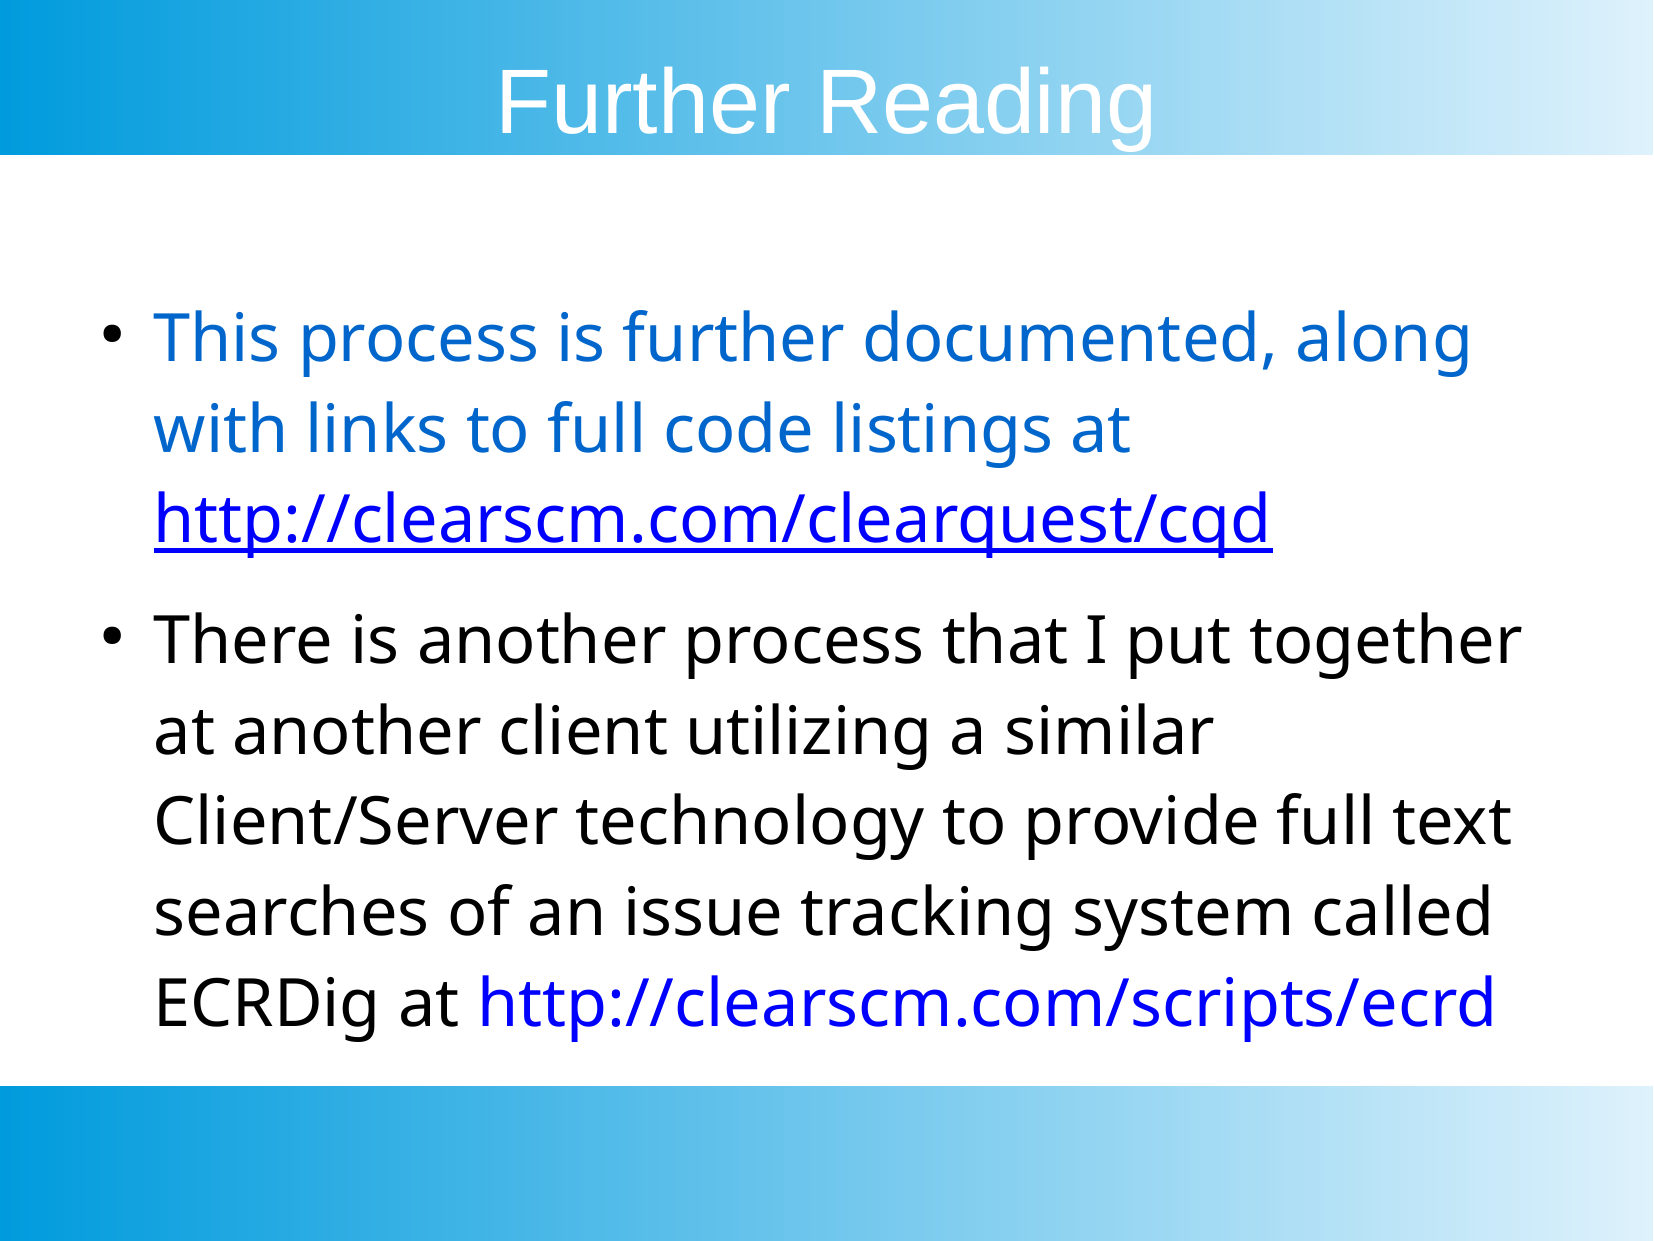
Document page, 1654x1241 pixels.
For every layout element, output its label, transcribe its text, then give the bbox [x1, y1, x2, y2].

title Further Reading [82, 49, 1571, 155]
list This process is further documented, along with links to full code listings at http://clearscm.com/clearquest/cqd There is another process that I put together at another client utilizing a similar Client/Server technology to provide full text searches of an issue tracking system called ECRDig at http://clearscm.com/scripts/ecrd [82, 290, 1571, 1010]
